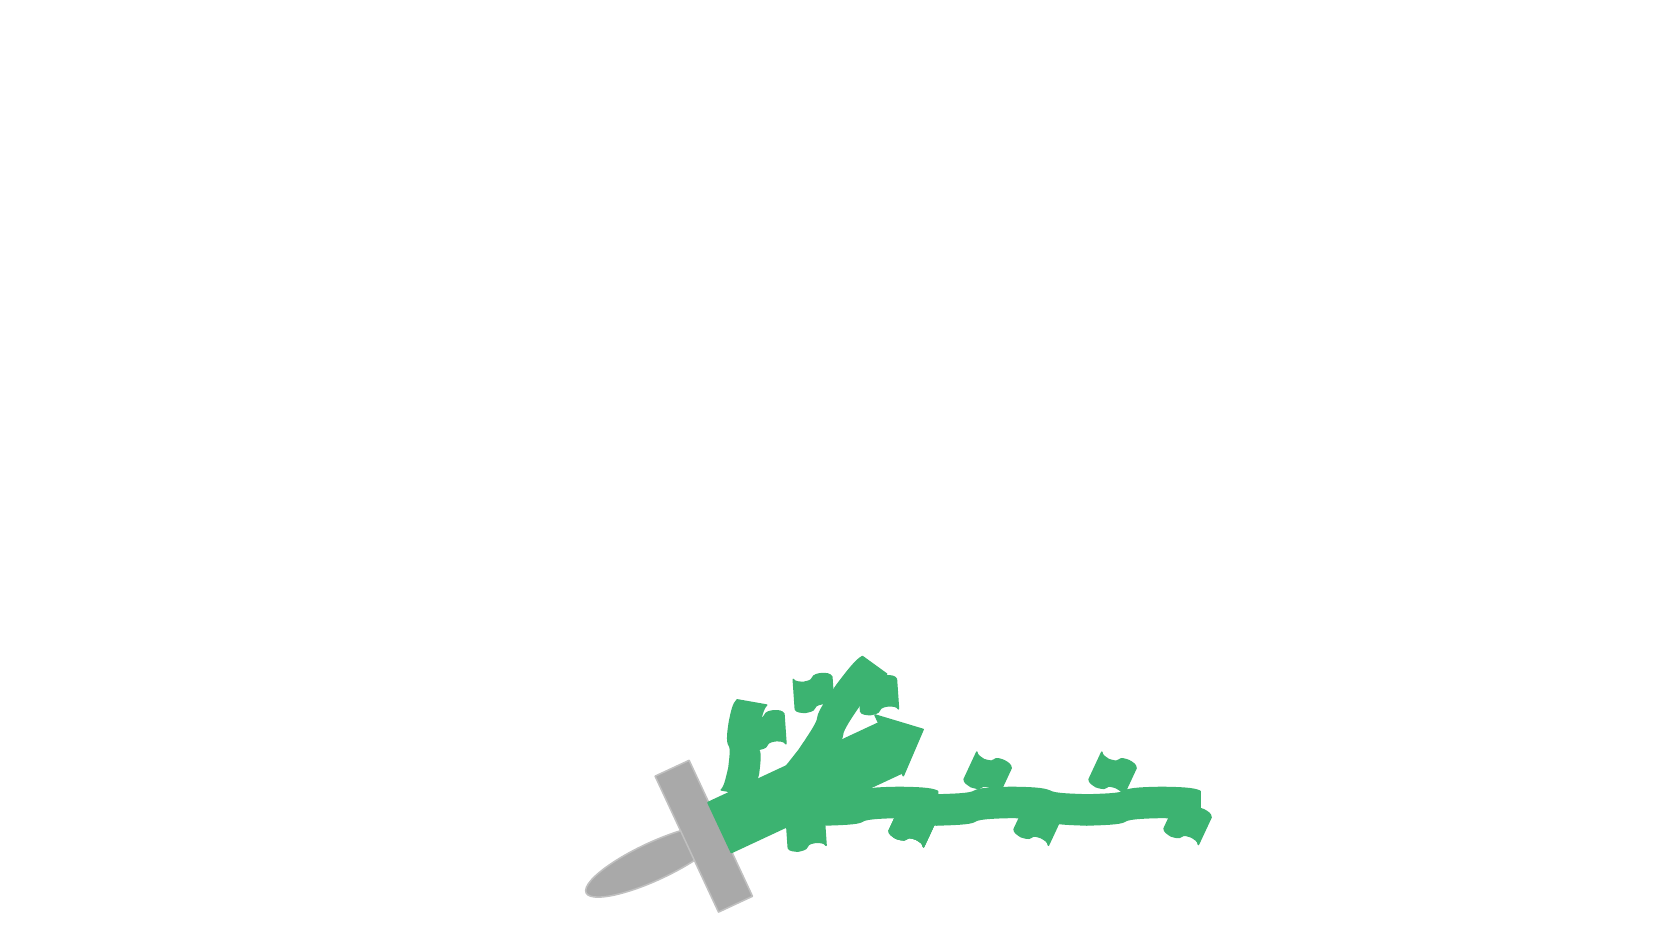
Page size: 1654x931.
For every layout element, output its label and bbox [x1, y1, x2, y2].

text_box [585, 656, 1212, 913]
